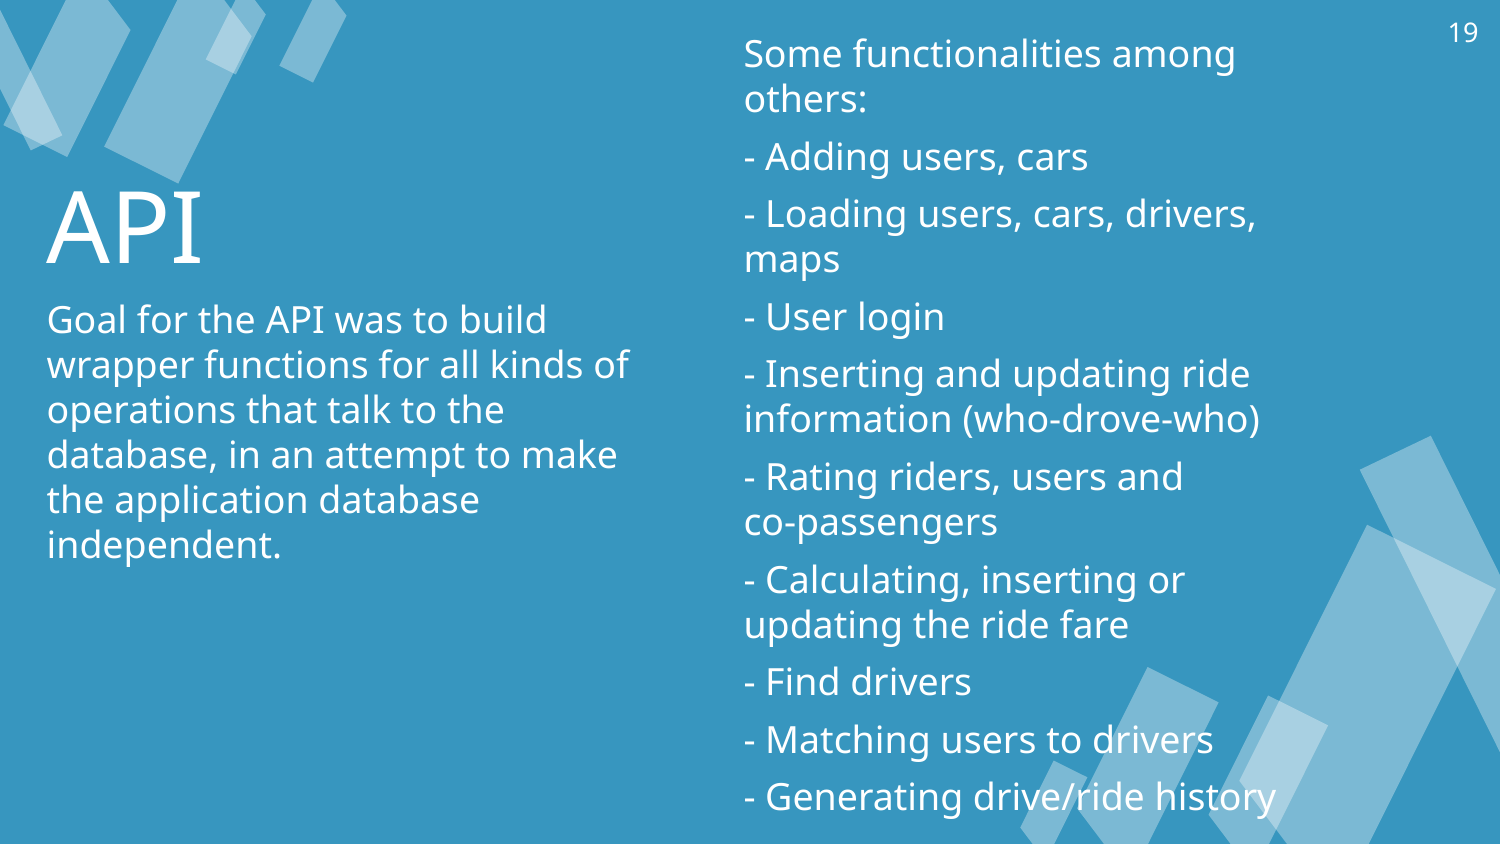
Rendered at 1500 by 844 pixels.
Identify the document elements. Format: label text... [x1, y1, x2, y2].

list API Goal for the API was to build wrapper functions for all kinds of operations that talk to the database, in an attempt to make the application database independent. [31, 0, 670, 844]
list Some functionalities among others: - Adding users, cars - Loading users, cars, drivers, maps - User login - Inserting and updating ride information (who-drove-who) - Rating riders, users and co-passengers - Calculating, inserting or updating the ride fare - Find drivers - Matching users to drivers - Generating drive/ride history [728, 88, 1367, 844]
slide_number <number> [1403, 0, 1494, 65]
